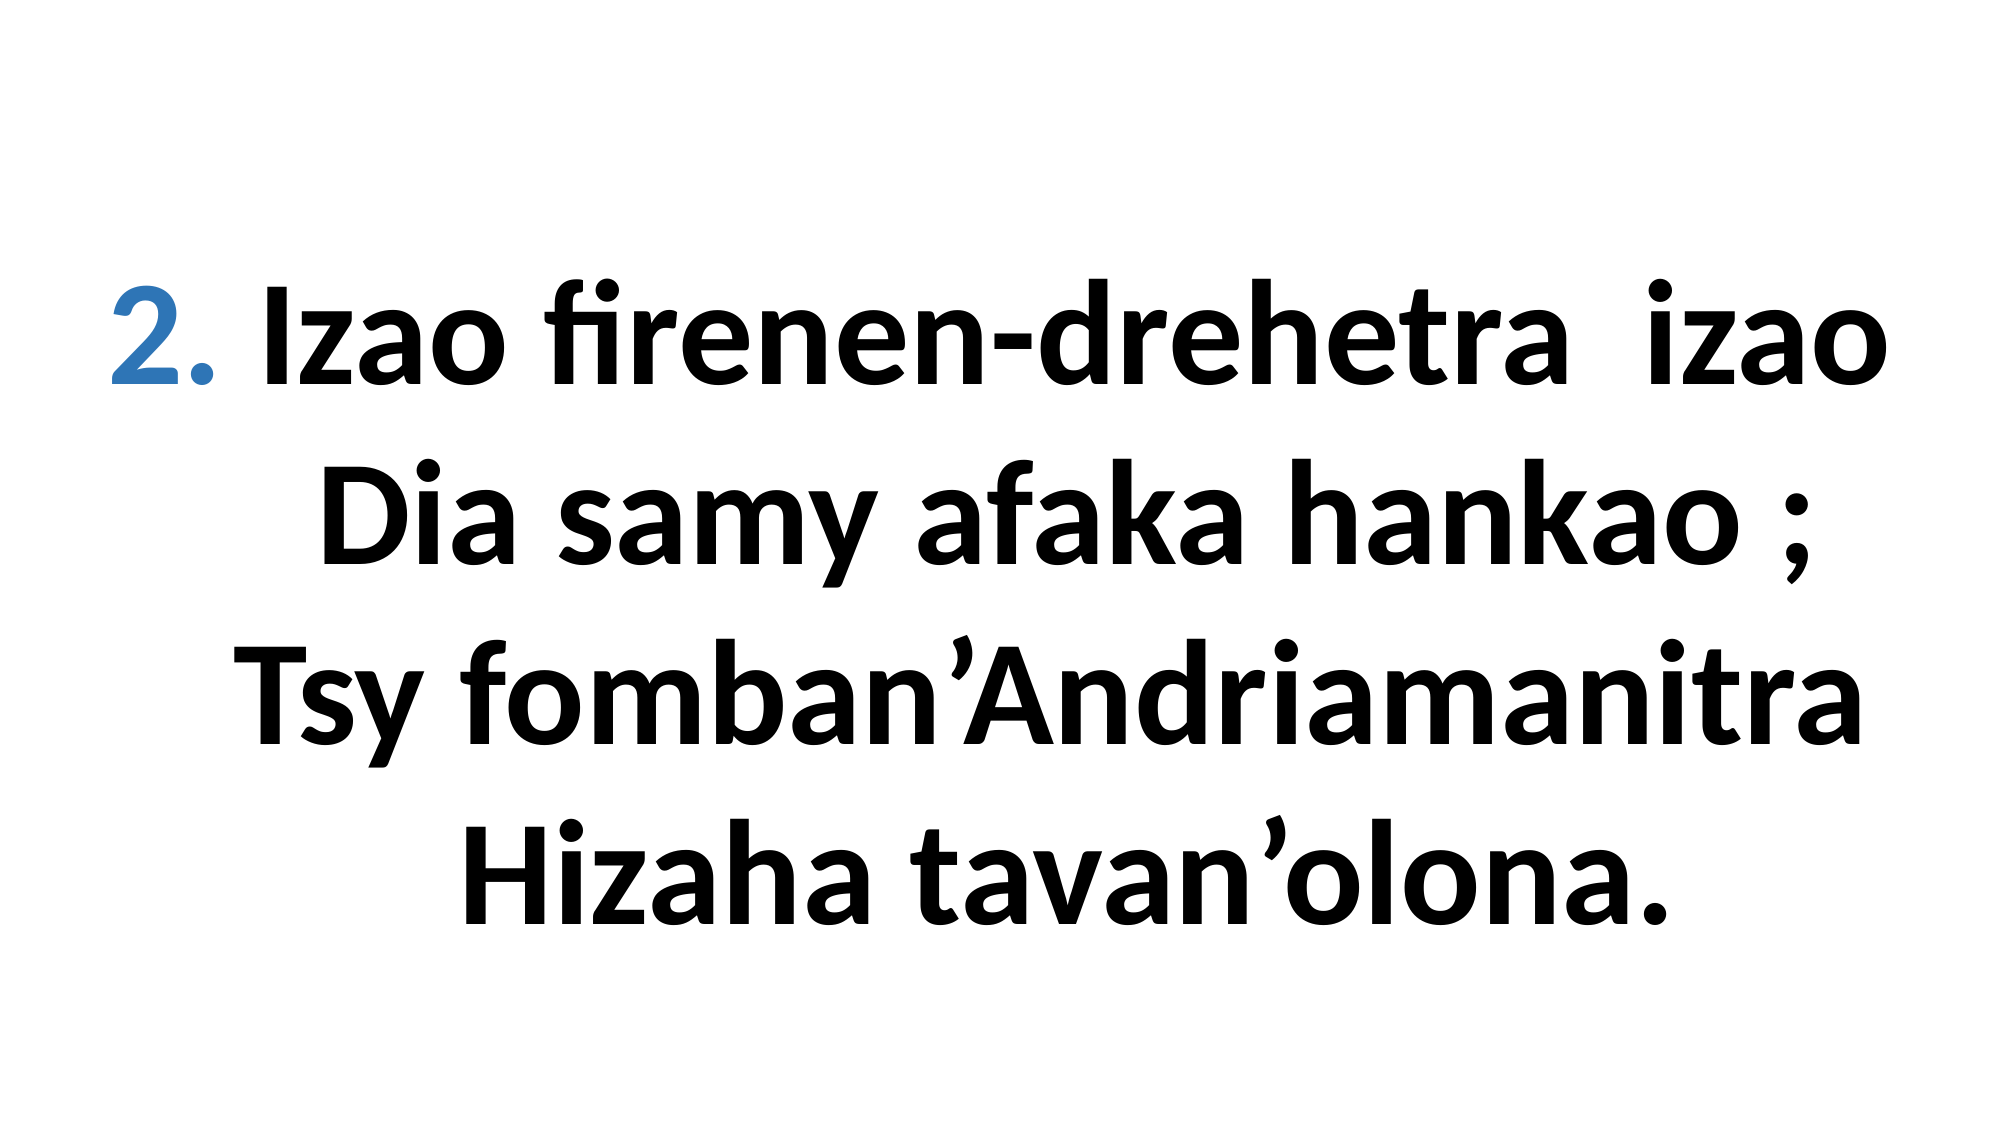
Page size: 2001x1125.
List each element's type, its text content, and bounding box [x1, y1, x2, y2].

text_box 2. Izao firenen-drehetra izao Dia samy afaka hankao ; Tsy fomban’Andriamanitra Hizaha tavan’olona. [0, 227, 2000, 962]
